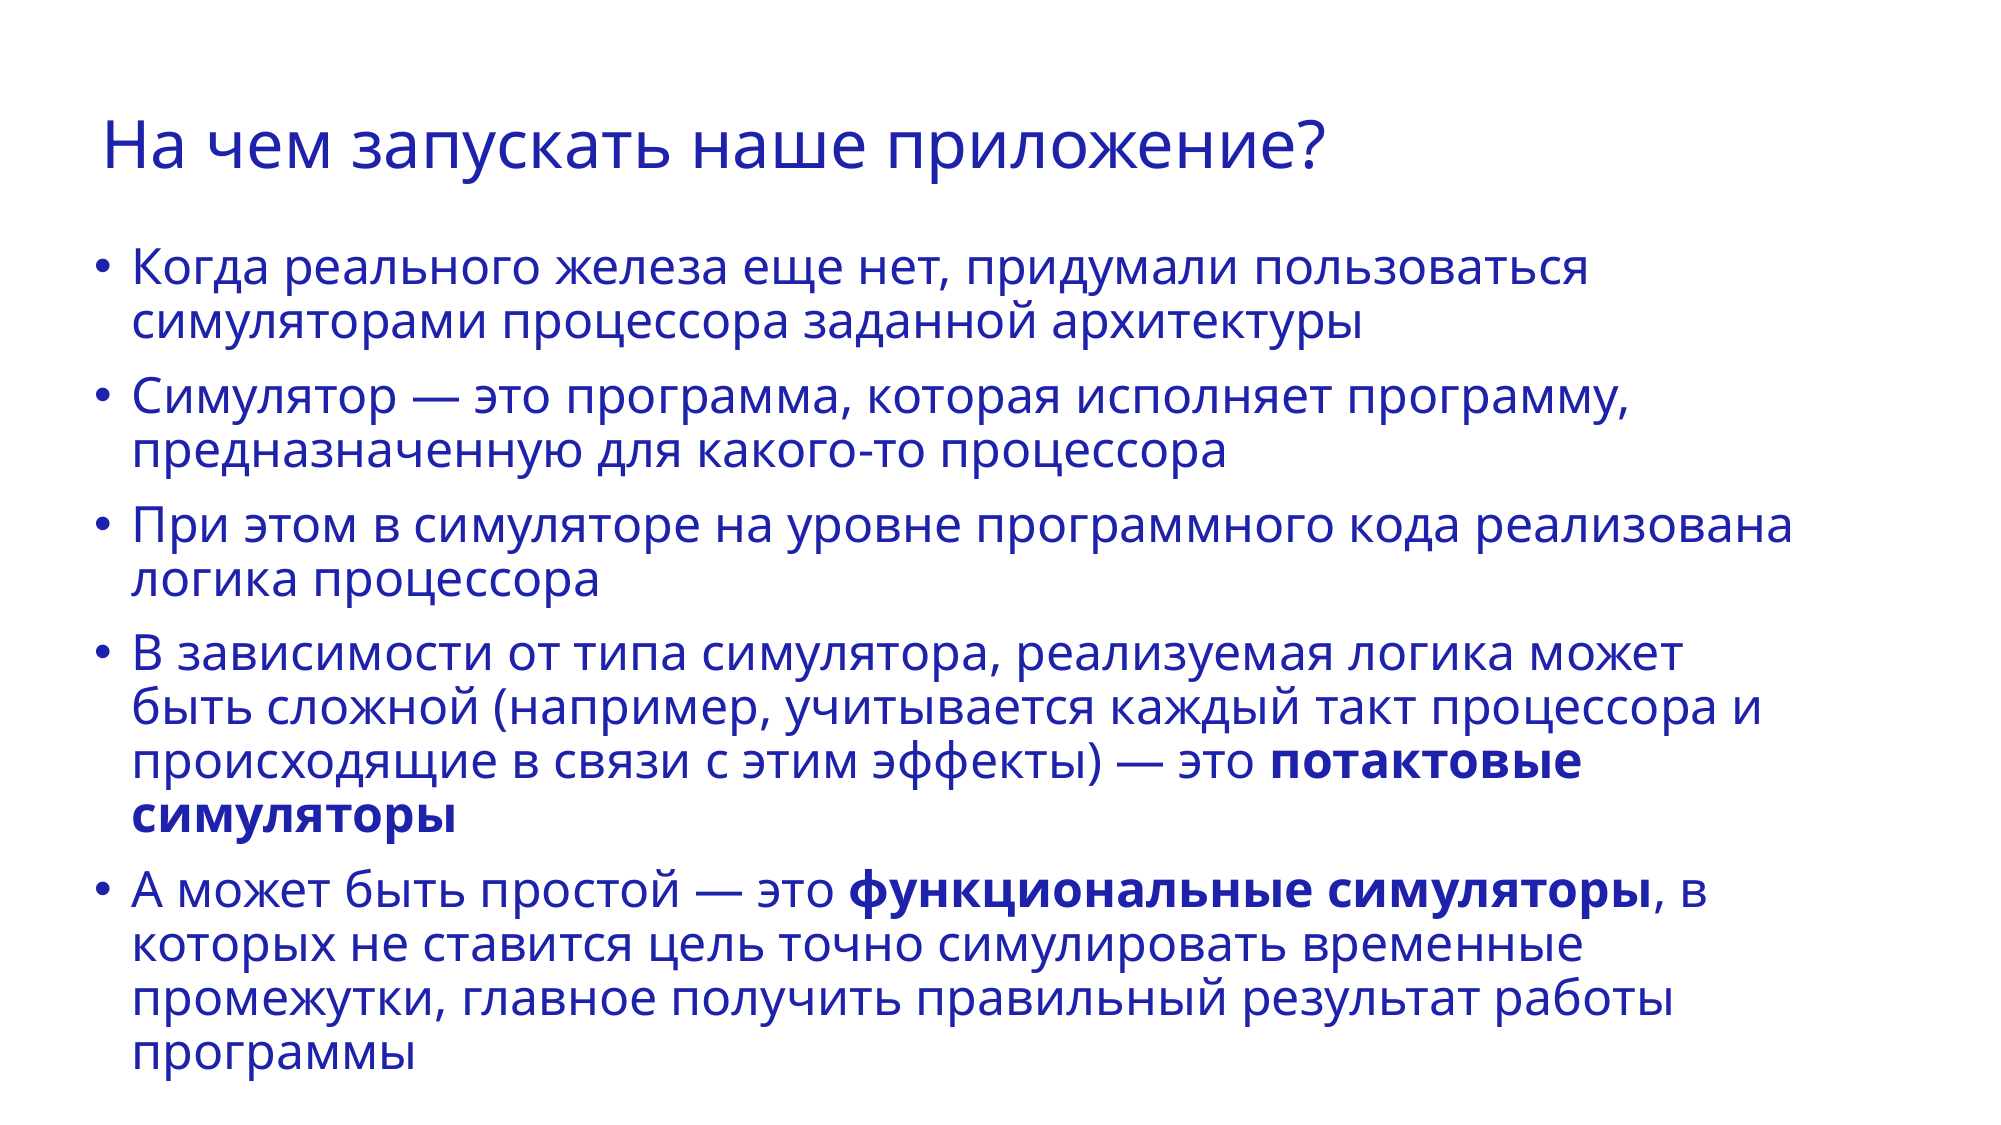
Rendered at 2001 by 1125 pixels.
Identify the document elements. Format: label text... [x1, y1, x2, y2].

title На чем запускать наше приложение? [101, 108, 1645, 205]
list Когда реального железа еще нет, придумали пользоваться симуляторами процессора заданной архитектуры Симулятор — это программа, которая исполняет программу, предназначенную для какого-то процессора При этом в симуляторе на уровне программного кода реализована логика процессора В зависимости от типа симулятора, реализуемая логика может быть сложной (например, учитывается каждый такт процессора и происходящие в связи с этим эффекты) — это потактовые симуляторы А может быть простой — это функциональные симуляторы, в которых не ставится цель точно симулировать временные промежутки, главное получить правильный результат работы программы [94, 241, 1802, 680]
